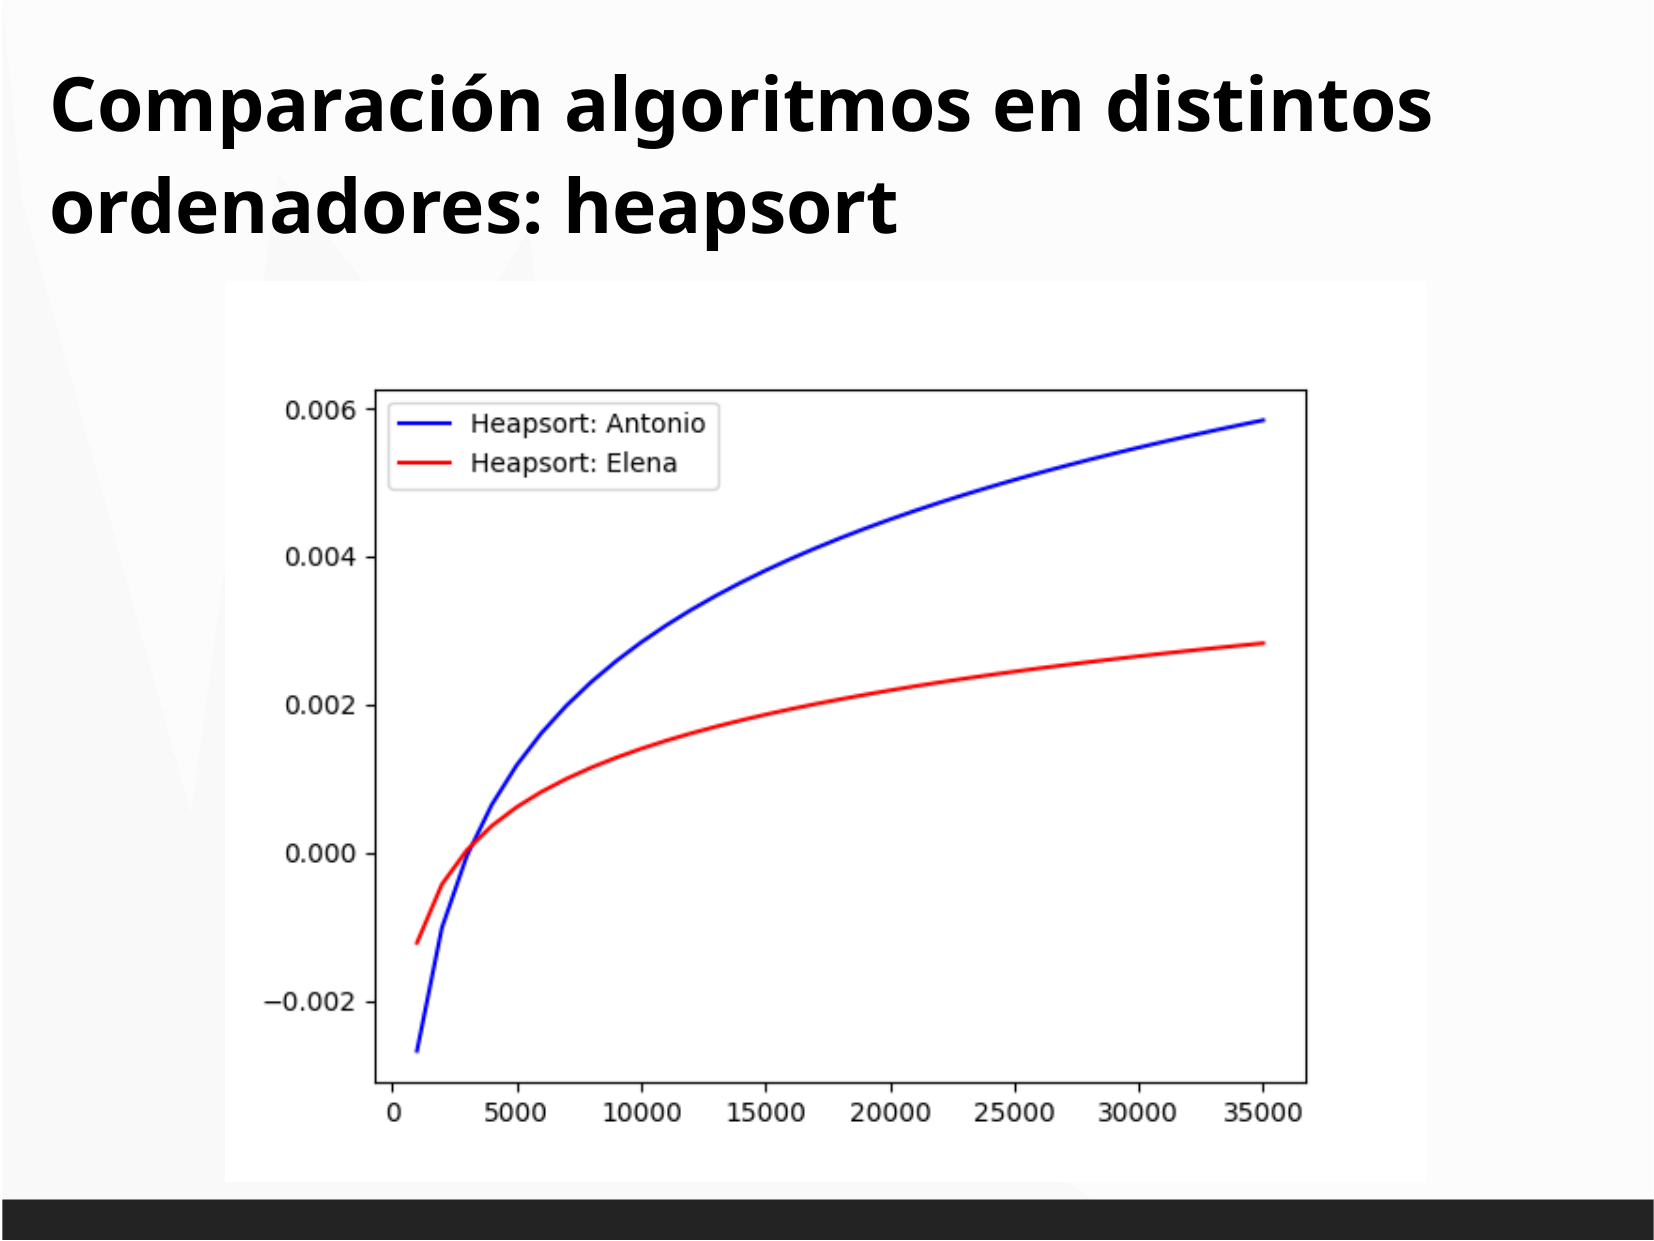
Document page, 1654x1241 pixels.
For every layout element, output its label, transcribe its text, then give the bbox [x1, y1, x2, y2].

title Comparación algoritmos en distintos ordenadores: heapsort [49, 6, 1538, 301]
picture [2, 0, 1654, 1241]
